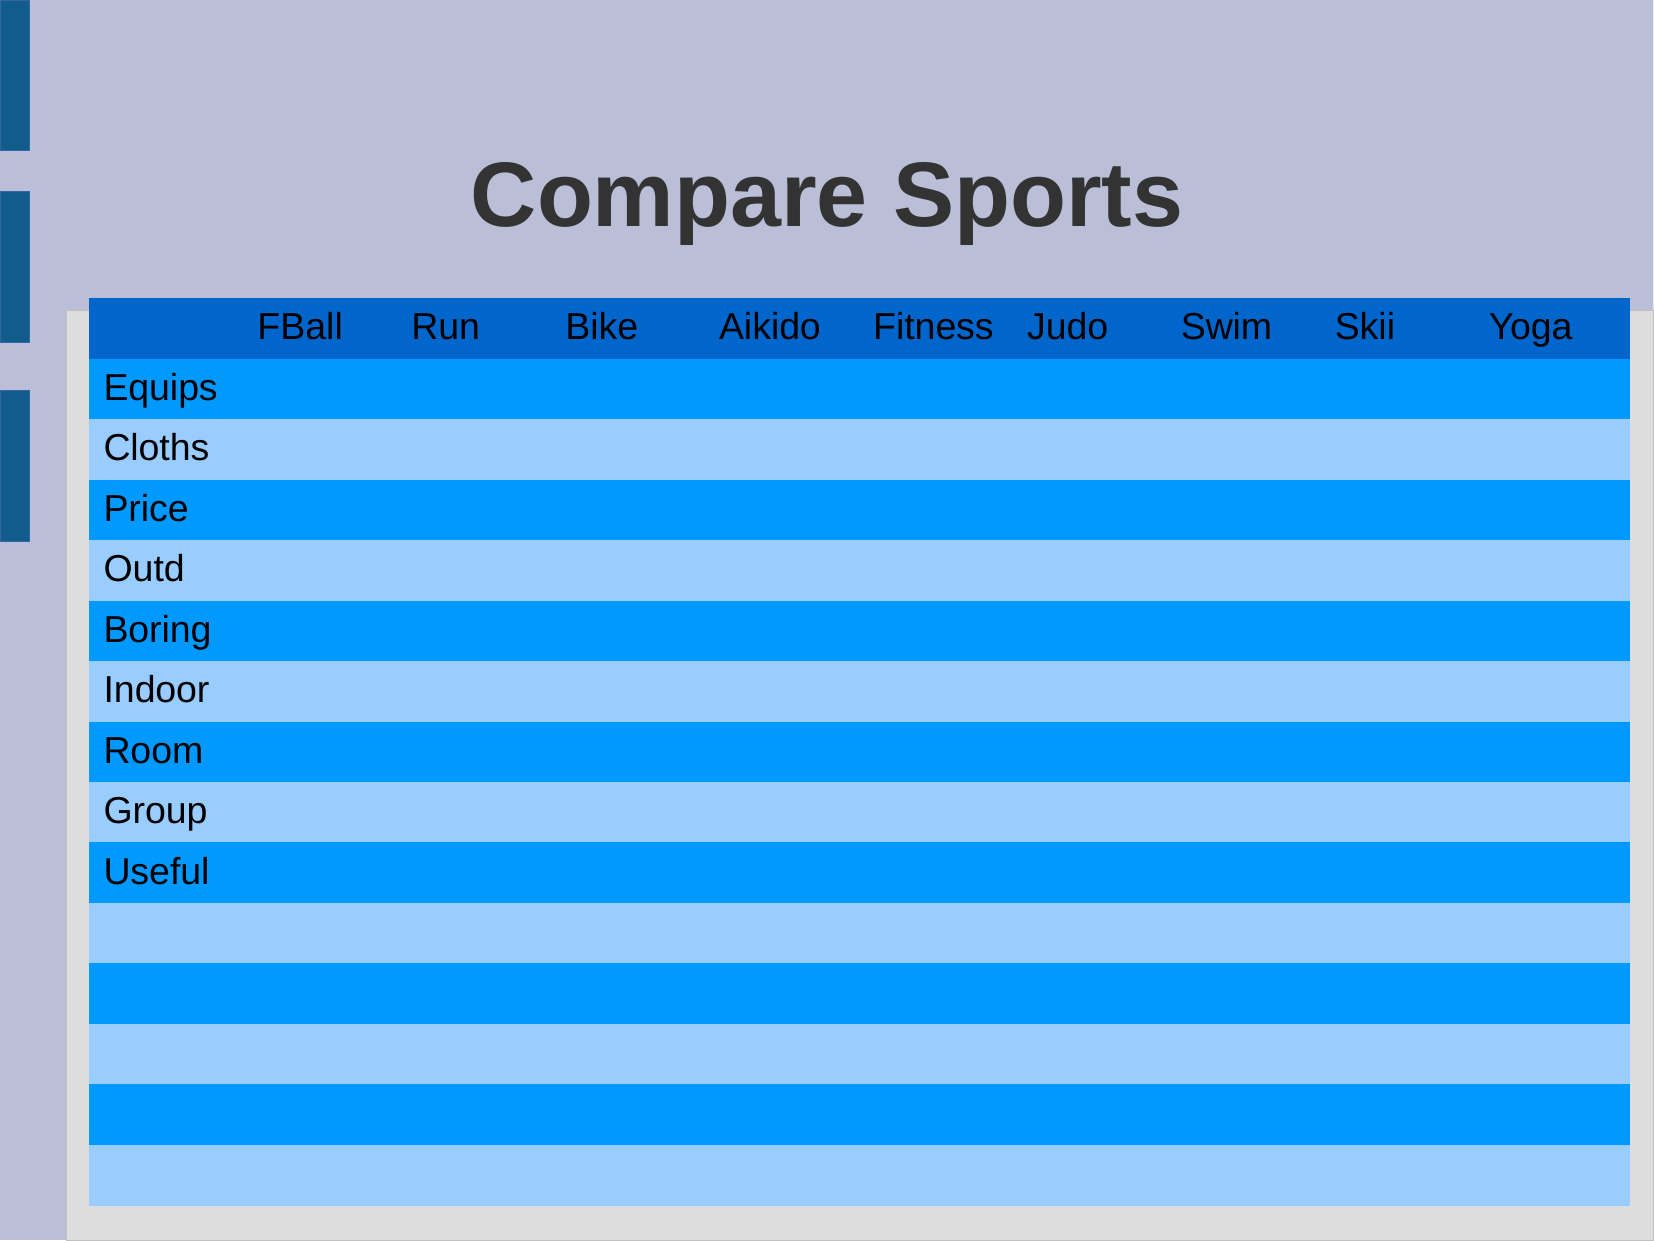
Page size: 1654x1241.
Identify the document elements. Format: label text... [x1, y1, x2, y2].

table_cell [1012, 722, 1166, 782]
table_cell [1012, 903, 1166, 963]
table_cell [1012, 661, 1166, 722]
table_cell [858, 963, 1012, 1024]
table_header Aikido [704, 298, 858, 359]
table_cell [1474, 782, 1630, 842]
table_cell [1166, 722, 1320, 782]
table_cell [704, 782, 858, 842]
table_cell [1474, 722, 1630, 782]
table_cell [1166, 540, 1320, 601]
table_cell [1474, 661, 1630, 722]
table_cell [1012, 1145, 1166, 1206]
table_cell [397, 782, 551, 842]
table_cell [704, 1024, 858, 1084]
table_cell [1474, 842, 1630, 903]
table_cell Group [89, 782, 243, 842]
table_cell [858, 480, 1012, 540]
table_cell [1474, 359, 1630, 419]
table_header FBall [243, 298, 397, 359]
table_cell [1320, 722, 1474, 782]
table_cell [1166, 419, 1320, 480]
table_cell [1166, 782, 1320, 842]
table_header Skii [1320, 298, 1474, 359]
table_header [89, 298, 243, 359]
table_cell [1012, 359, 1166, 419]
table_cell [1474, 963, 1630, 1024]
table_cell [1320, 1024, 1474, 1084]
table_cell [551, 963, 704, 1024]
table_cell [704, 842, 858, 903]
table_cell [1166, 601, 1320, 661]
table_cell [551, 782, 704, 842]
table_cell Outd [89, 540, 243, 601]
table_cell [704, 540, 858, 601]
table_cell [1320, 661, 1474, 722]
table_cell [89, 903, 243, 963]
table_cell [1012, 1024, 1166, 1084]
table_cell [1012, 782, 1166, 842]
table_cell [704, 1145, 858, 1206]
table_cell Room [89, 722, 243, 782]
table_cell Boring [89, 601, 243, 661]
table_cell [858, 601, 1012, 661]
table_cell [1474, 540, 1630, 601]
table_cell [1012, 842, 1166, 903]
table_cell [1166, 359, 1320, 419]
table_cell [1166, 963, 1320, 1024]
table_cell [1166, 903, 1320, 963]
title Compare Sports [121, 91, 1534, 298]
table_cell [858, 540, 1012, 601]
table_cell [551, 1145, 704, 1206]
table_cell [551, 842, 704, 903]
table_cell [704, 661, 858, 722]
table_cell [858, 903, 1012, 963]
table_cell [397, 480, 551, 540]
table_header Judo [1012, 298, 1166, 359]
table_cell [243, 419, 397, 480]
table_cell [243, 963, 397, 1024]
table_cell [243, 540, 397, 601]
table_cell Price [89, 480, 243, 540]
table_cell [1166, 1084, 1320, 1145]
table_cell [1320, 540, 1474, 601]
table_cell [551, 601, 704, 661]
table_cell [704, 903, 858, 963]
table_cell [704, 359, 858, 419]
table_cell Useful [89, 842, 243, 903]
table_cell [1474, 601, 1630, 661]
table_cell [858, 359, 1012, 419]
table_cell [551, 722, 704, 782]
table_cell [89, 1145, 243, 1206]
table_cell [551, 1084, 704, 1145]
table_cell [551, 661, 704, 722]
table_cell [858, 722, 1012, 782]
table_cell [397, 1084, 551, 1145]
table_cell [858, 1024, 1012, 1084]
table_cell [858, 419, 1012, 480]
table_cell [1474, 480, 1630, 540]
table_cell [704, 601, 858, 661]
table_cell [1320, 359, 1474, 419]
table_cell [397, 601, 551, 661]
table_cell [704, 963, 858, 1024]
table_cell Equips [89, 359, 243, 419]
table_cell [551, 1024, 704, 1084]
table_cell [551, 540, 704, 601]
table_cell [1012, 963, 1166, 1024]
table_cell [551, 903, 704, 963]
table_cell [1320, 419, 1474, 480]
table_cell [1474, 1145, 1630, 1206]
table_cell [89, 1024, 243, 1084]
table_cell Indoor [89, 661, 243, 722]
table_header Yoga [1474, 298, 1630, 359]
table_cell [1166, 661, 1320, 722]
table_cell [243, 782, 397, 842]
table_cell [551, 359, 704, 419]
table_cell [1320, 782, 1474, 842]
table_cell [397, 661, 551, 722]
table_cell [243, 601, 397, 661]
table_cell [1166, 1024, 1320, 1084]
table_cell [1166, 842, 1320, 903]
table_cell [704, 419, 858, 480]
table_cell [1474, 1084, 1630, 1145]
table_cell [858, 1084, 1012, 1145]
table_cell [858, 782, 1012, 842]
table_cell [1320, 480, 1474, 540]
table_cell [1474, 903, 1630, 963]
table_cell [1474, 1024, 1630, 1084]
table_cell [397, 359, 551, 419]
table_cell [1166, 1145, 1320, 1206]
table_cell [1012, 419, 1166, 480]
table_cell [243, 359, 397, 419]
table_cell [243, 722, 397, 782]
table_cell [1320, 903, 1474, 963]
table_header Bike [551, 298, 704, 359]
table_cell [1320, 1084, 1474, 1145]
table_cell [89, 1084, 243, 1145]
table_cell [858, 842, 1012, 903]
table_cell [243, 842, 397, 903]
table_cell [397, 903, 551, 963]
table_cell [1320, 842, 1474, 903]
table_cell [704, 1084, 858, 1145]
table_cell [1012, 601, 1166, 661]
table_cell [397, 722, 551, 782]
table_cell [397, 419, 551, 480]
table_cell [243, 661, 397, 722]
table_cell [243, 480, 397, 540]
table_cell [243, 903, 397, 963]
table_header Fitness [858, 298, 1012, 359]
table_cell [397, 963, 551, 1024]
table_cell [89, 963, 243, 1024]
table_cell [243, 1145, 397, 1206]
table_cell [858, 1145, 1012, 1206]
table_cell [397, 540, 551, 601]
table_cell [704, 480, 858, 540]
table_cell [1012, 1084, 1166, 1145]
table_cell [1320, 601, 1474, 661]
table_cell [397, 1145, 551, 1206]
table_cell [243, 1084, 397, 1145]
table_cell [243, 1024, 397, 1084]
table_cell [1474, 419, 1630, 480]
table_cell [551, 419, 704, 480]
table_cell [1320, 1145, 1474, 1206]
table_cell [397, 842, 551, 903]
table_cell [704, 722, 858, 782]
table_header Run [397, 298, 551, 359]
table_cell [858, 661, 1012, 722]
table_cell [397, 1024, 551, 1084]
table_cell [1012, 540, 1166, 601]
table_cell [551, 480, 704, 540]
table_cell Cloths [89, 419, 243, 480]
table_header Swim [1166, 298, 1320, 359]
table_cell [1166, 480, 1320, 540]
table_cell [1012, 480, 1166, 540]
table_cell [1320, 963, 1474, 1024]
